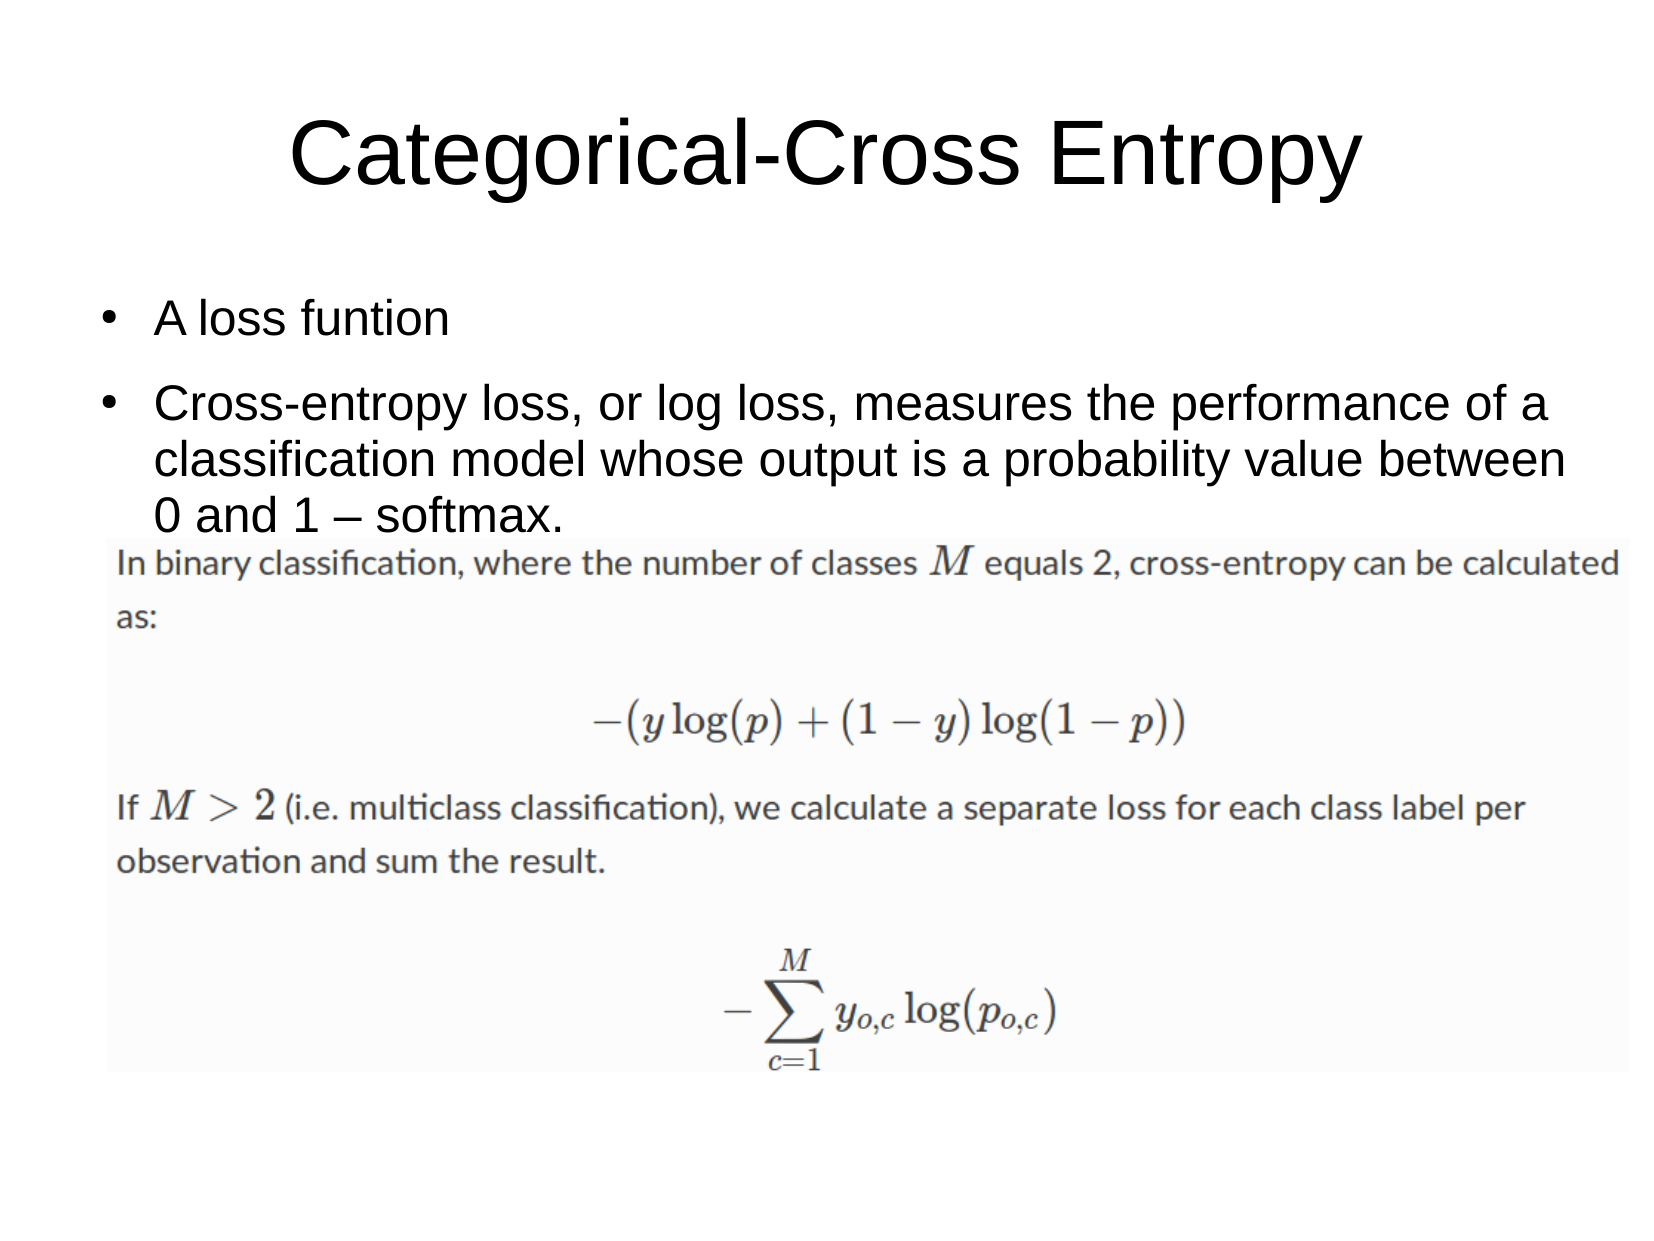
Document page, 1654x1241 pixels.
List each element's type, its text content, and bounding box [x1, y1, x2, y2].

picture [106, 538, 1630, 1072]
list A loss funtion Cross-entropy loss, or log loss, measures the performance of a classification model whose output is a probability value between 0 and 1 – softmax. [82, 290, 1571, 1010]
title Categorical-Cross Entropy [82, 49, 1571, 257]
